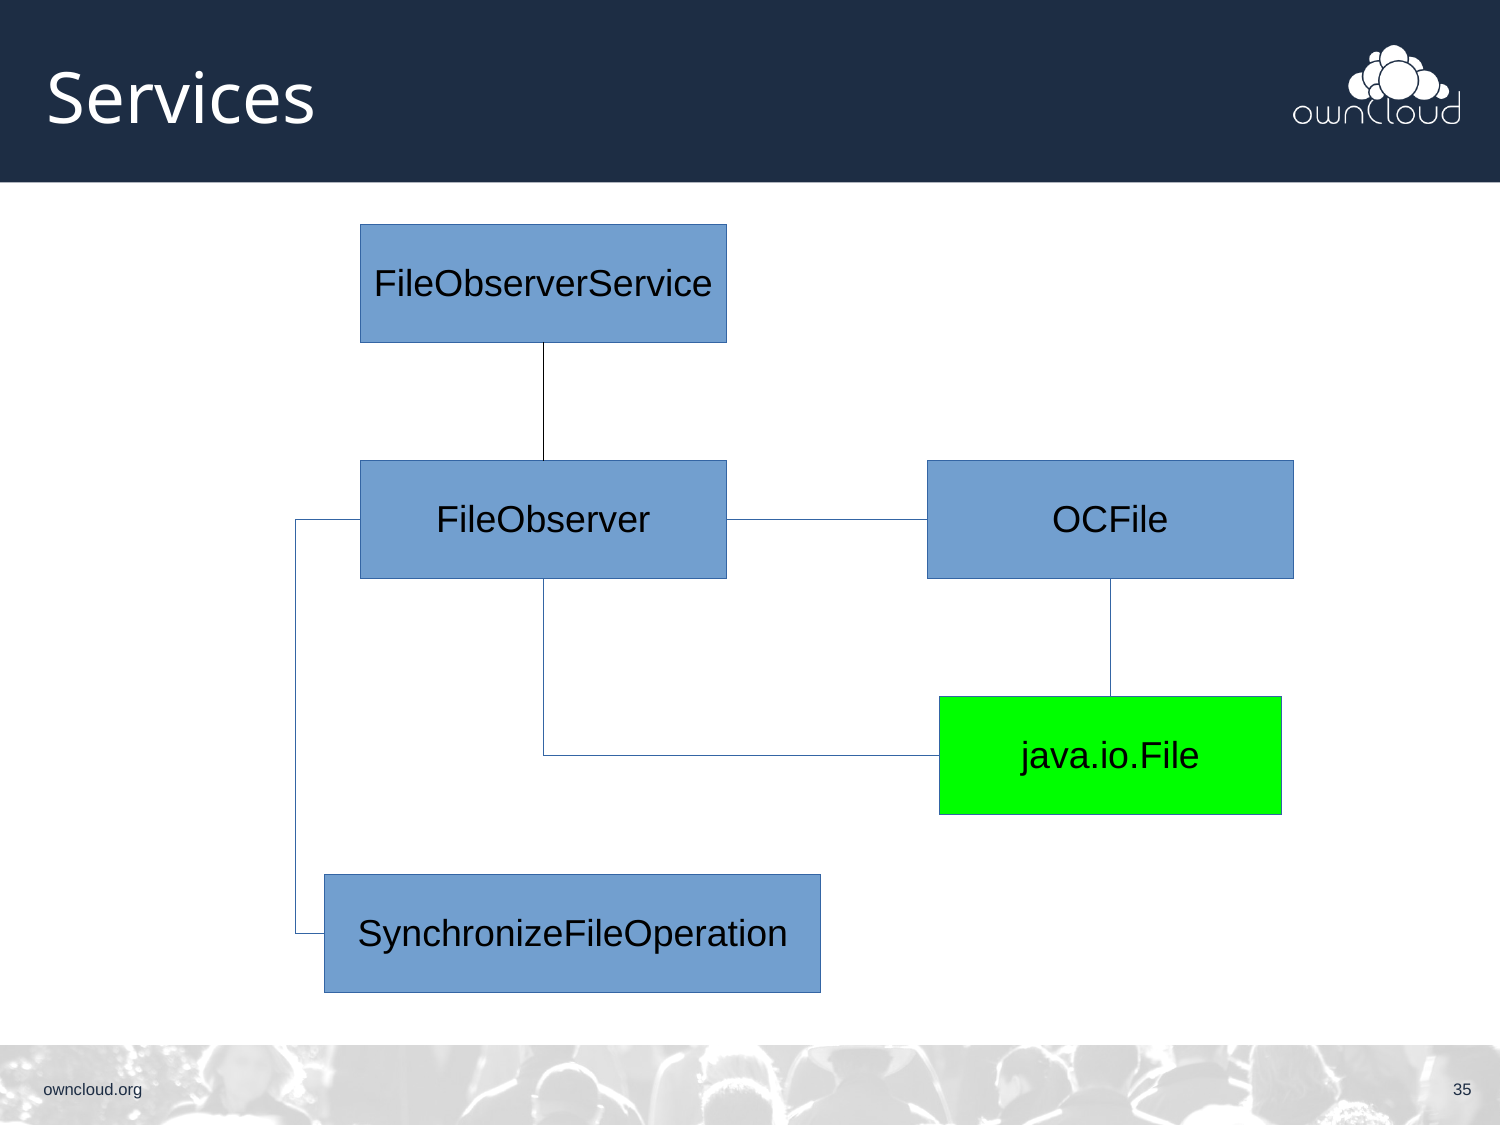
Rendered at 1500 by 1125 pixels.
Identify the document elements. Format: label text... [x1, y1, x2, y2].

text_box FileObserver [360, 460, 727, 579]
picture [0, 1045, 1500, 1125]
text_box OCFile [927, 460, 1294, 579]
text_box java.io.File [939, 696, 1282, 815]
text_box FileObserverService [360, 224, 727, 343]
picture [1293, 45, 1460, 124]
text_box SynchronizeFileOperation [324, 874, 821, 993]
title Services [46, 5, 1258, 187]
